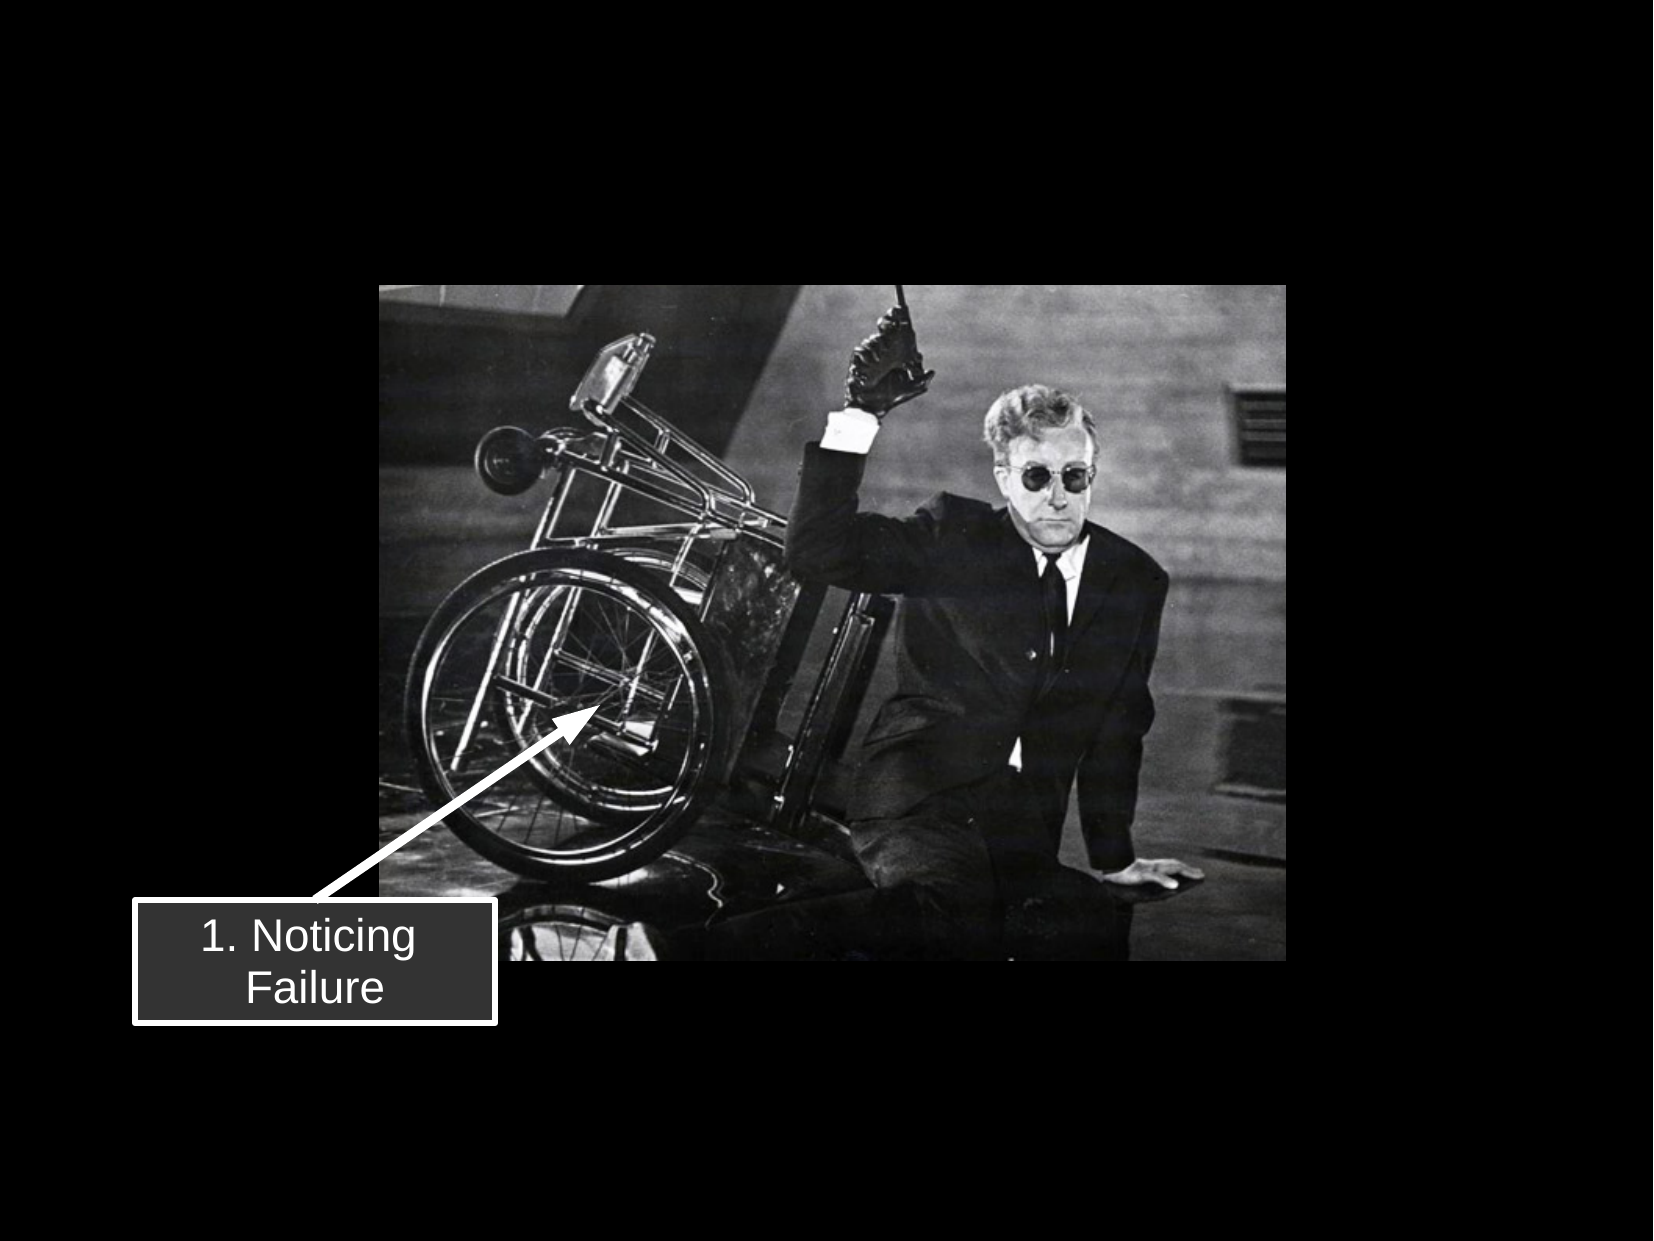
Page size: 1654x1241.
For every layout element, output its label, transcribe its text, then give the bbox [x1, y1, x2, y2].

picture [379, 285, 1286, 961]
text_box 1. Noticing Failure [135, 900, 496, 1024]
